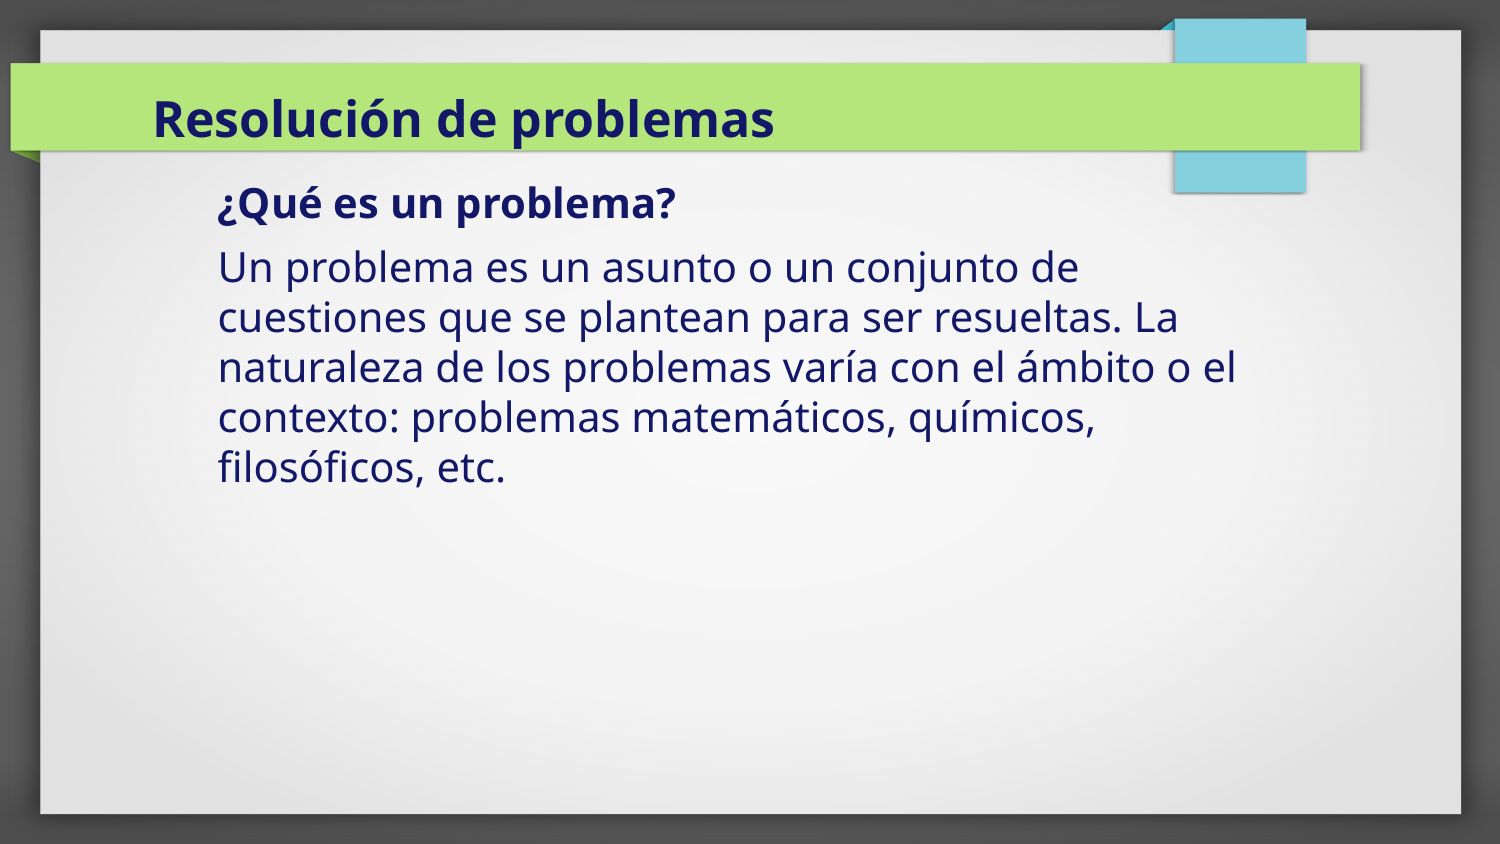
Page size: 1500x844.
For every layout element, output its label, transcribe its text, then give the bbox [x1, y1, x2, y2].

list ¿Qué es un problema? Un problema es un asunto o un conjunto de cuestiones que se plantean para ser resueltas. La naturaleza de los problemas varía con el ámbito o el contexto: problemas matemáticos, químicos, filosóficos, etc. [131, 162, 1252, 533]
title Resolución de problemas [137, 82, 1011, 162]
picture [0, 0, 1500, 844]
